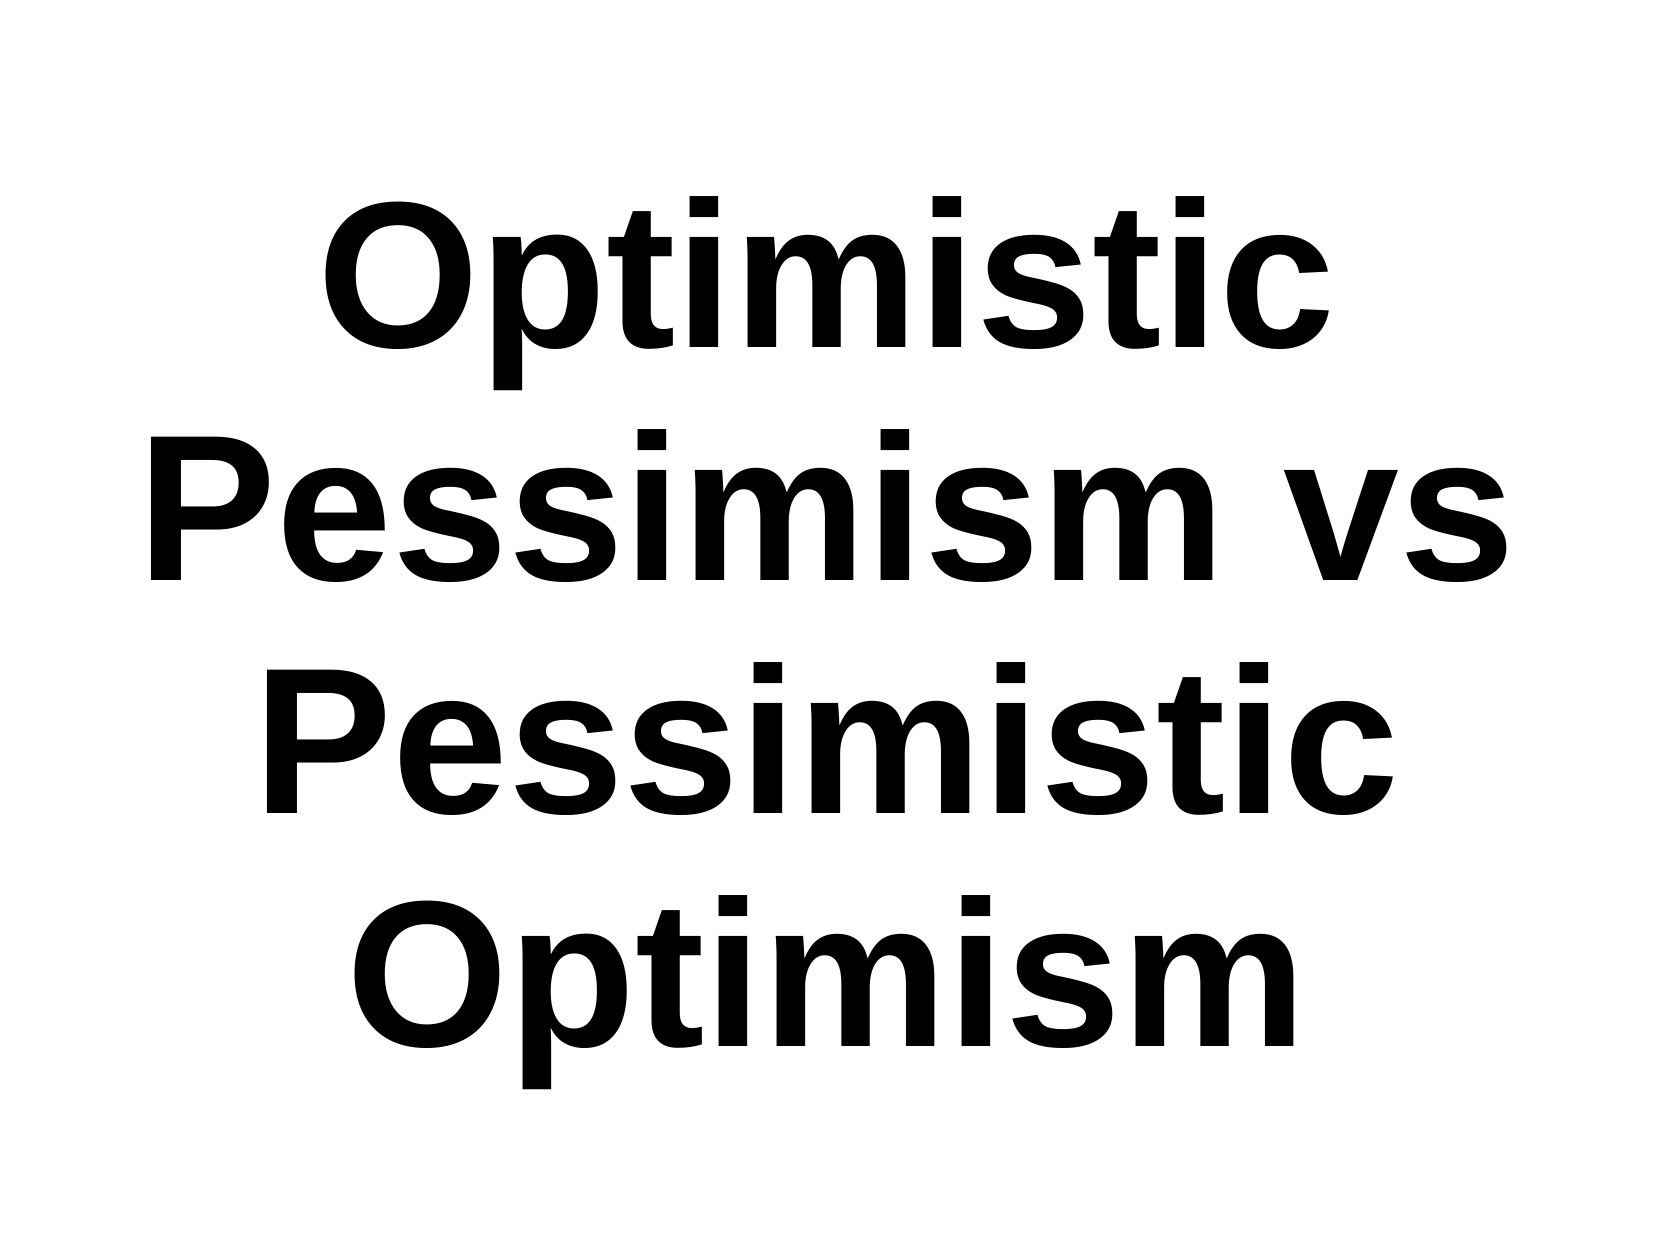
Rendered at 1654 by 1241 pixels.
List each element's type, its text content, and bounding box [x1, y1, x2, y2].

title Optimistic Pessimism vs Pessimistic Optimism [82, 49, 1571, 1201]
